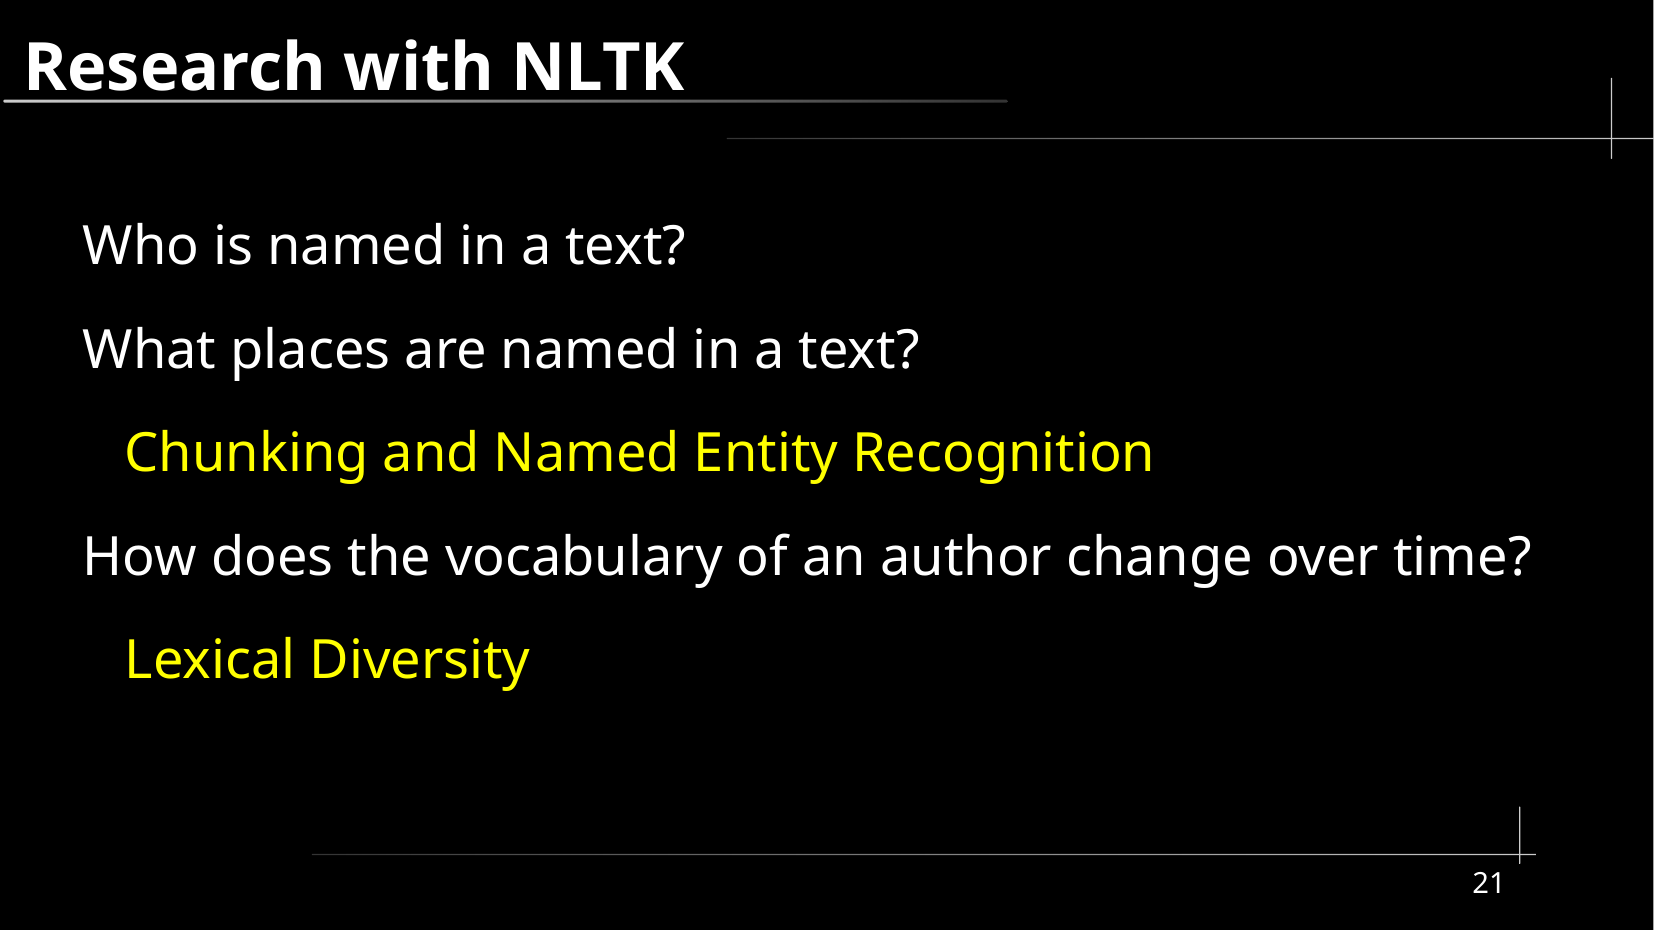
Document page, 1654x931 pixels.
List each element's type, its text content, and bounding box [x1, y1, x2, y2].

list Who is named in a text? What places are named in a text? Chunking and Named Entity Recognition How does the vocabulary of an author change over time? Lexical Diversity [82, 206, 1571, 827]
title Research with NLTK [23, 11, 1589, 119]
